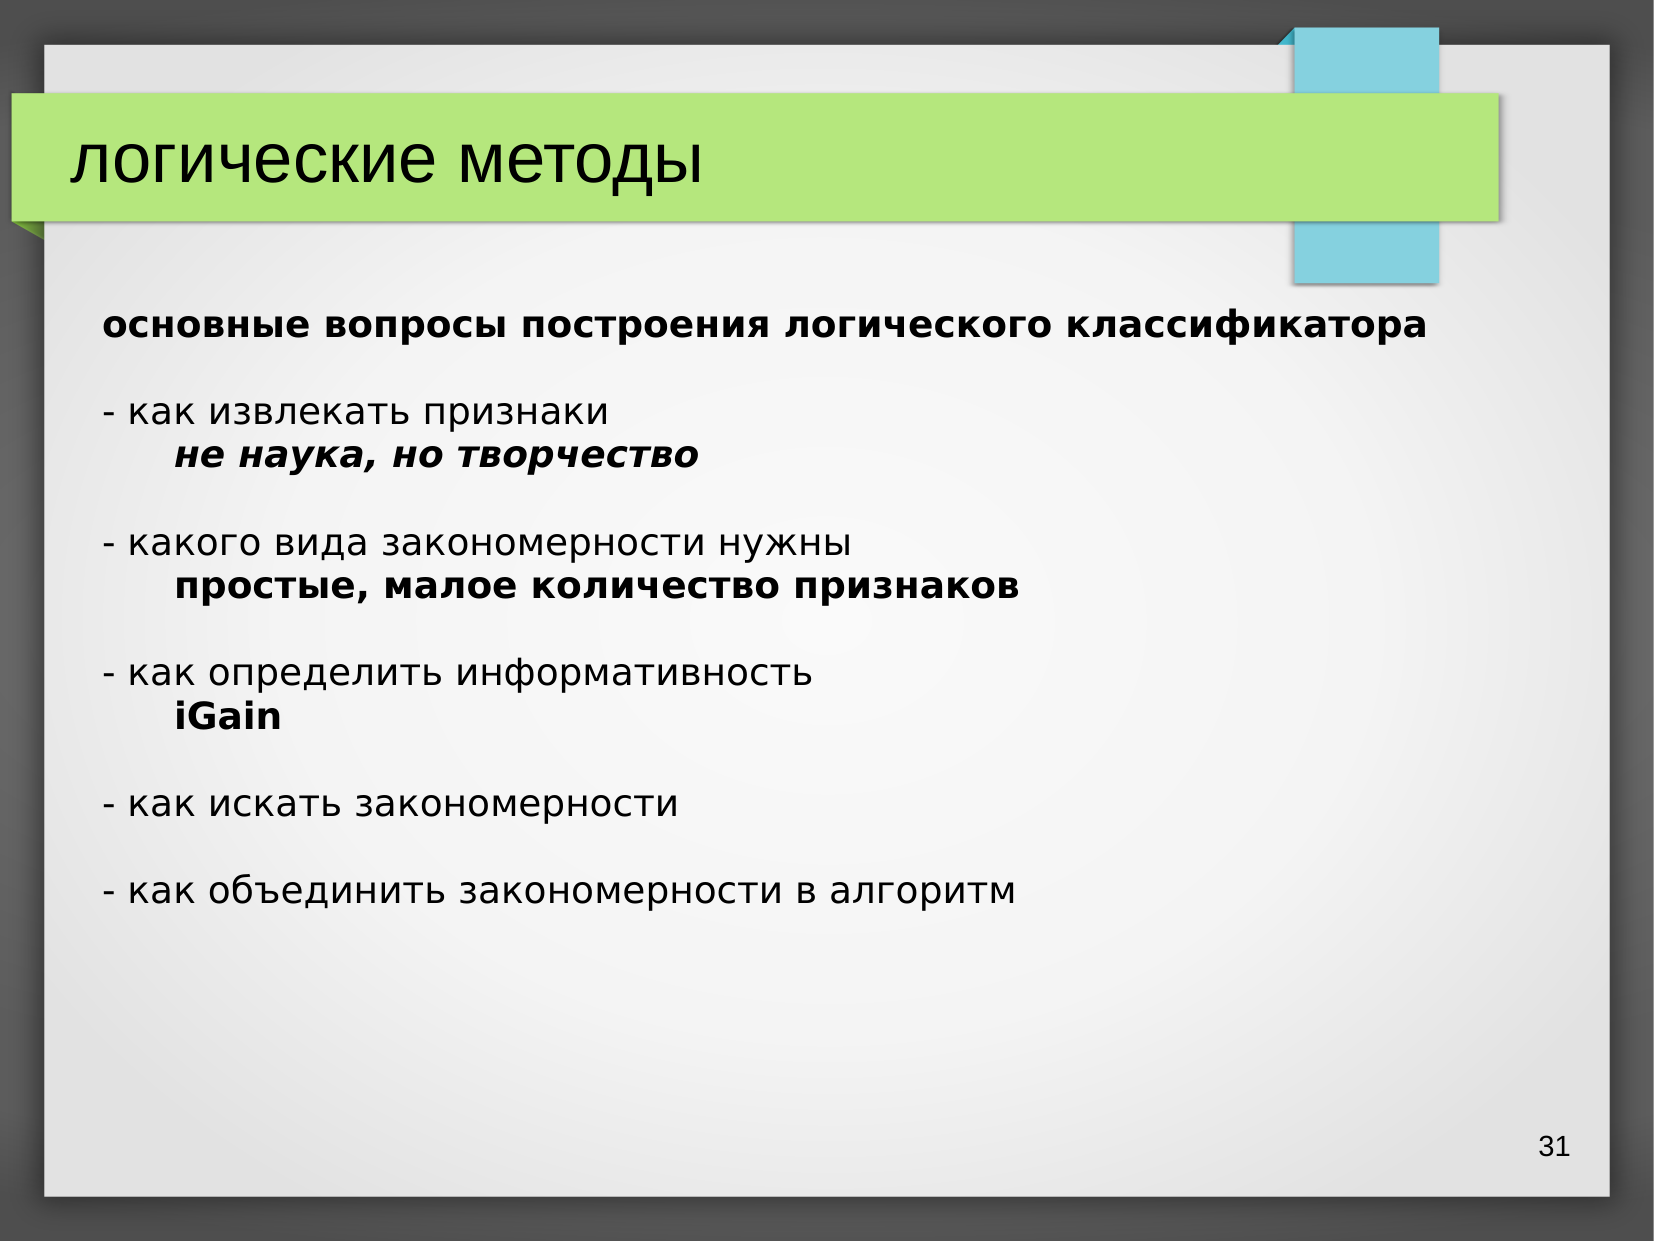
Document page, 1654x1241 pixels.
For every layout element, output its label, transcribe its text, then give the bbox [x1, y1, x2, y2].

title логические методы [70, 118, 1205, 199]
picture [0, 0, 1654, 1241]
text_box основные вопросы построения логического классификатора - как извлекать признаки не наука, но творчество - какого вида закономерности нужны простые, малое количество признаков - как определить информативность iGain - как искать закономерности - как объединить закономерности в алгоритм [87, 295, 1453, 920]
